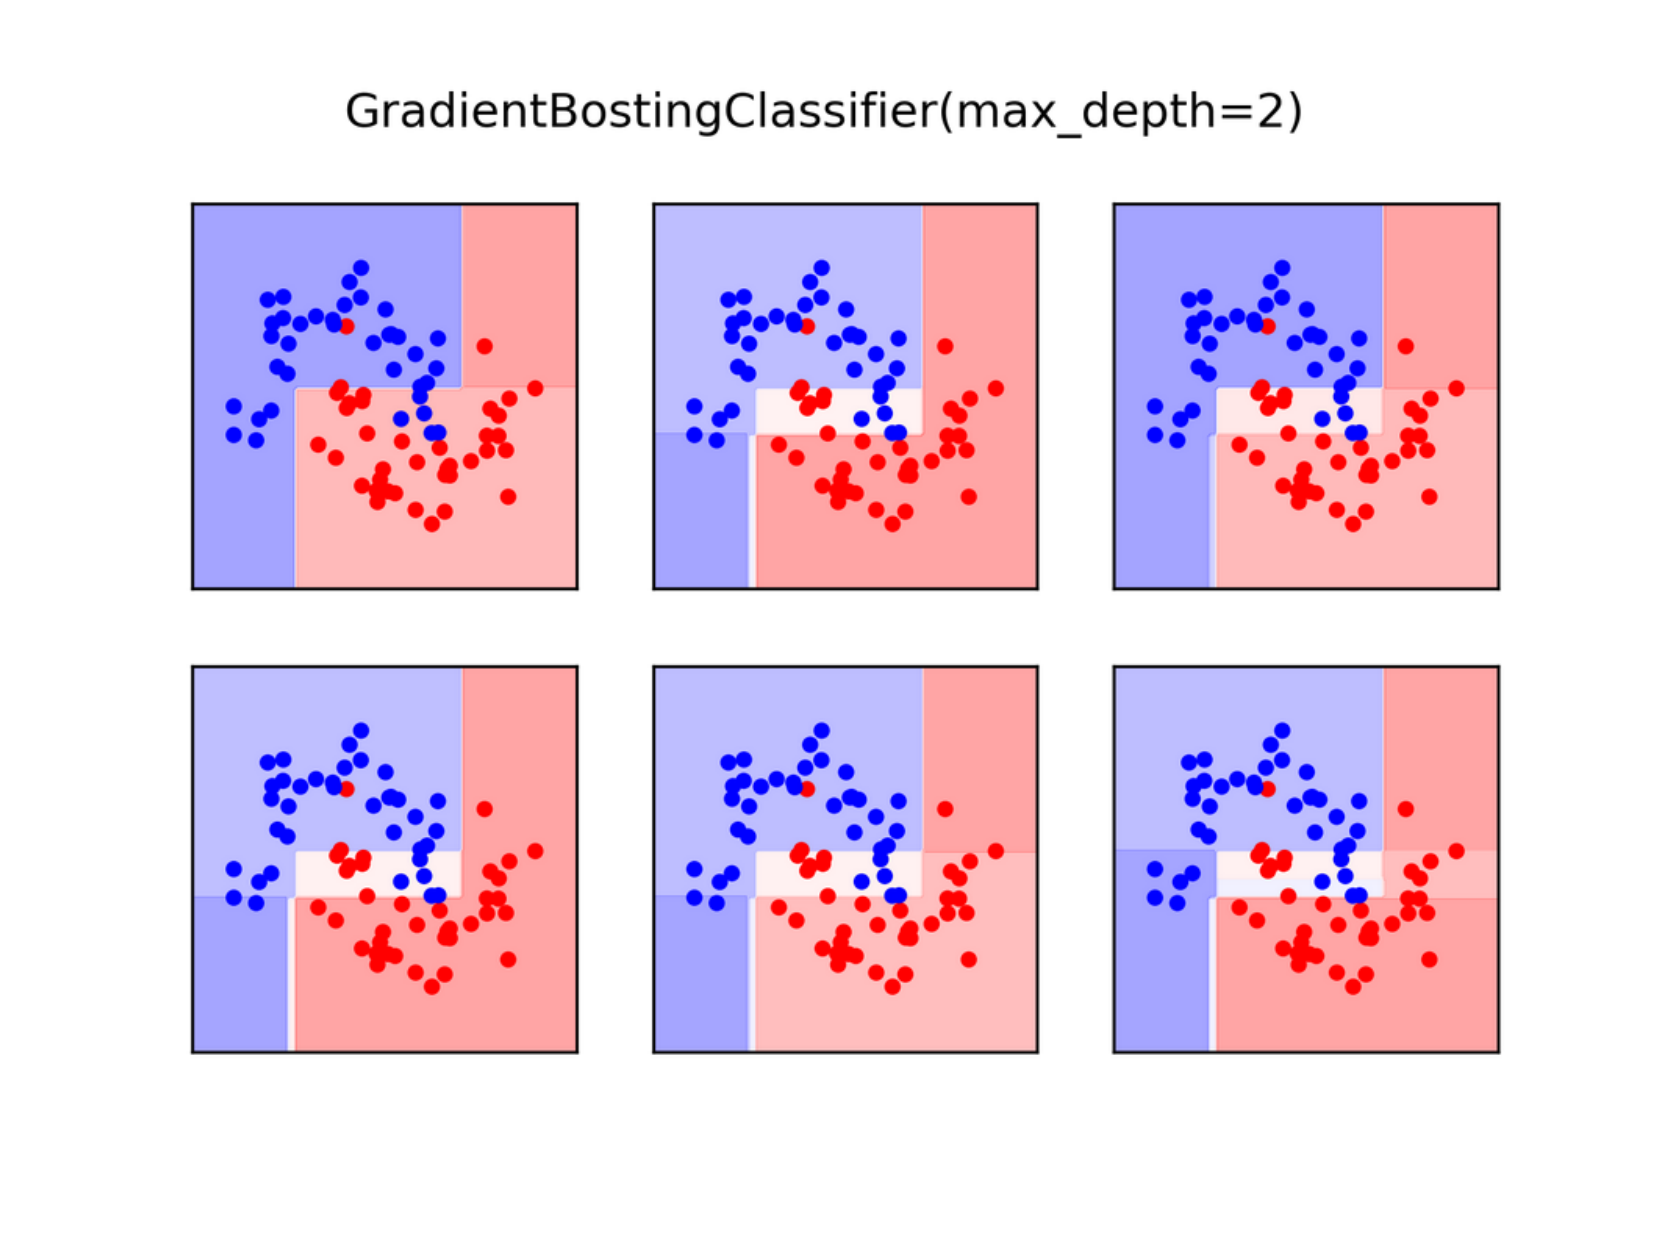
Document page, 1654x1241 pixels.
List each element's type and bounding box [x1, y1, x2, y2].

picture [135, 65, 1534, 1081]
